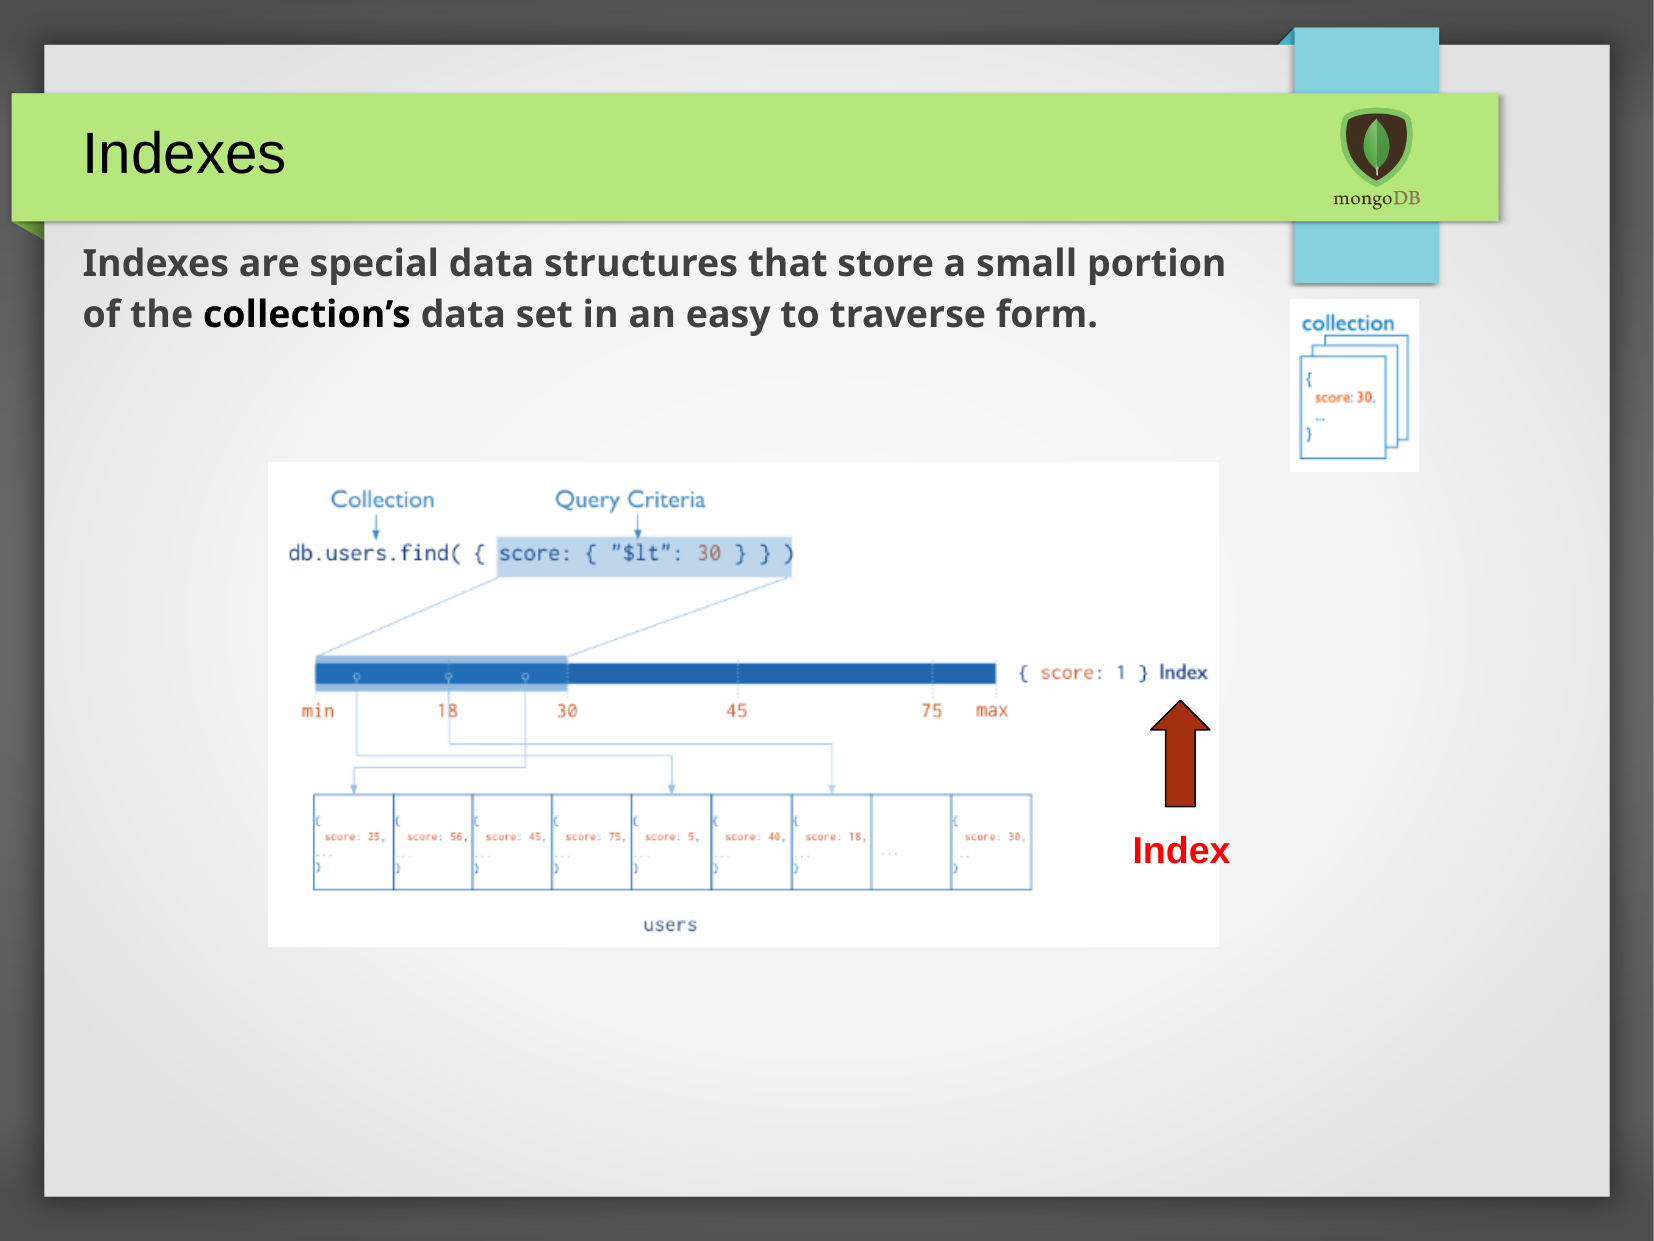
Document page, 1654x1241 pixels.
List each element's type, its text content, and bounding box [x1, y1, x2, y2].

text_box [1150, 700, 1210, 807]
text_box Index [1117, 818, 1254, 879]
subtitle Indexes are special data structures that store a small portion of the collection’s data set in an easy to traverse form. [82, 236, 1264, 784]
title Indexes [82, 94, 1264, 213]
picture [0, 0, 1654, 1241]
